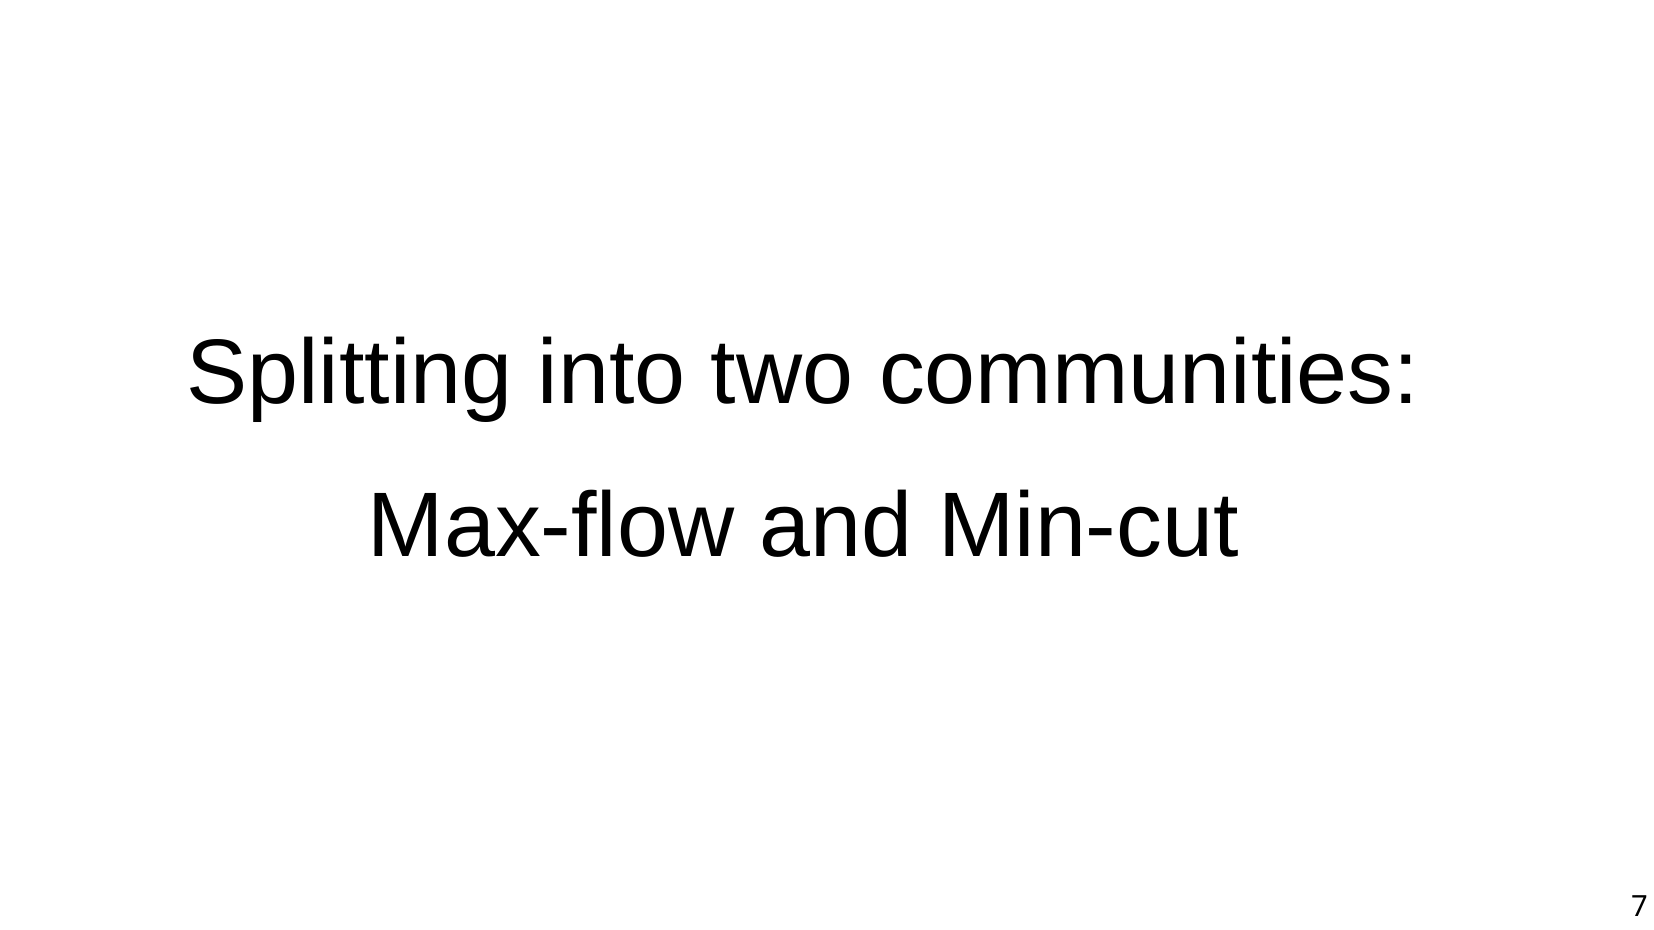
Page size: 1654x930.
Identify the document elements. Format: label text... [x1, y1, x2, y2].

title Splitting into two communities: Max-flow and Min-cut [60, 293, 1548, 552]
